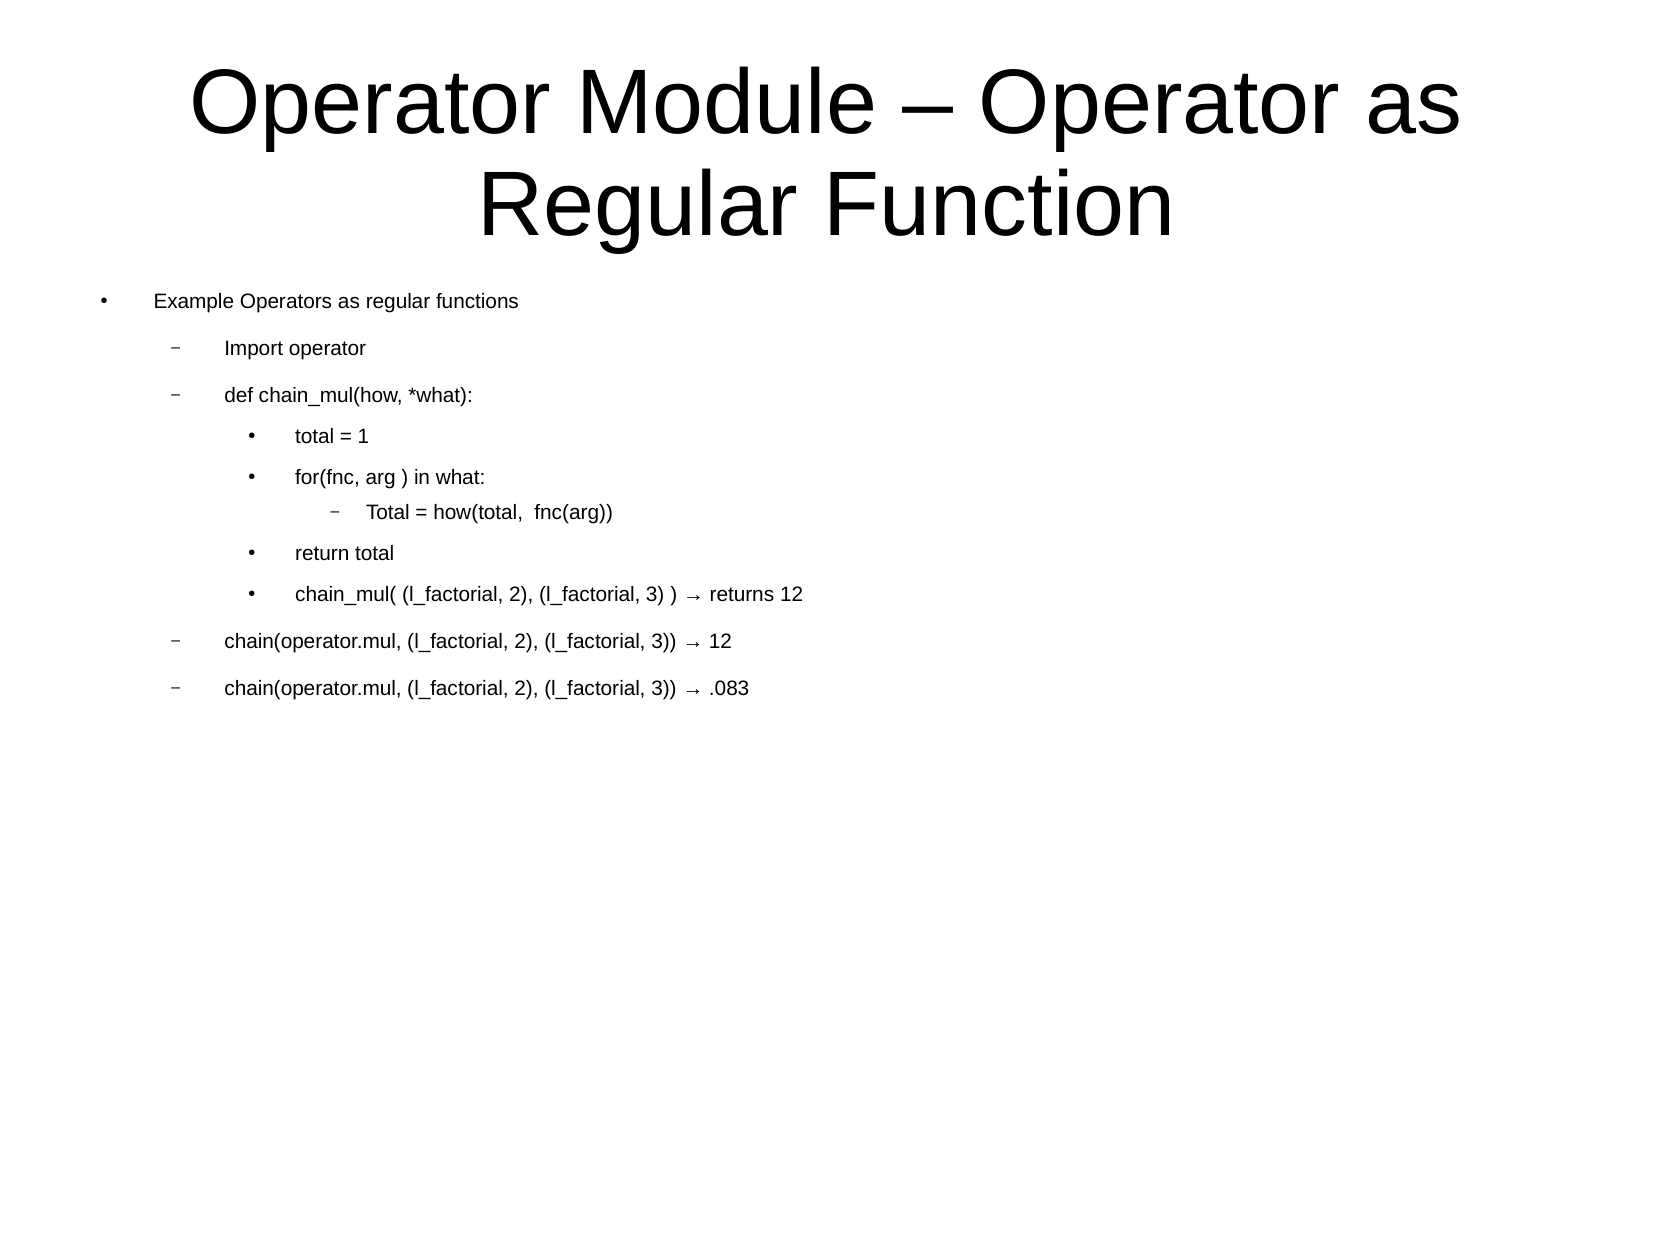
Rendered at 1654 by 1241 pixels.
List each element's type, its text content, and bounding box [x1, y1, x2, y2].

title Operator Module – Operator as Regular Function [82, 49, 1571, 257]
list Example Operators as regular functions Import operator def chain_mul(how, *what): total = 1 for(fnc, arg ) in what: Total = how(total, fnc(arg)) return total chain_mul( (l_factorial, 2), (l_factorial, 3) ) → returns 12 chain(operator.mul, (l_factorial, 2), (l_factorial, 3)) → 12 chain(operator.mul, (l_factorial, 2), (l_factorial, 3)) → .083 [82, 290, 1571, 1229]
